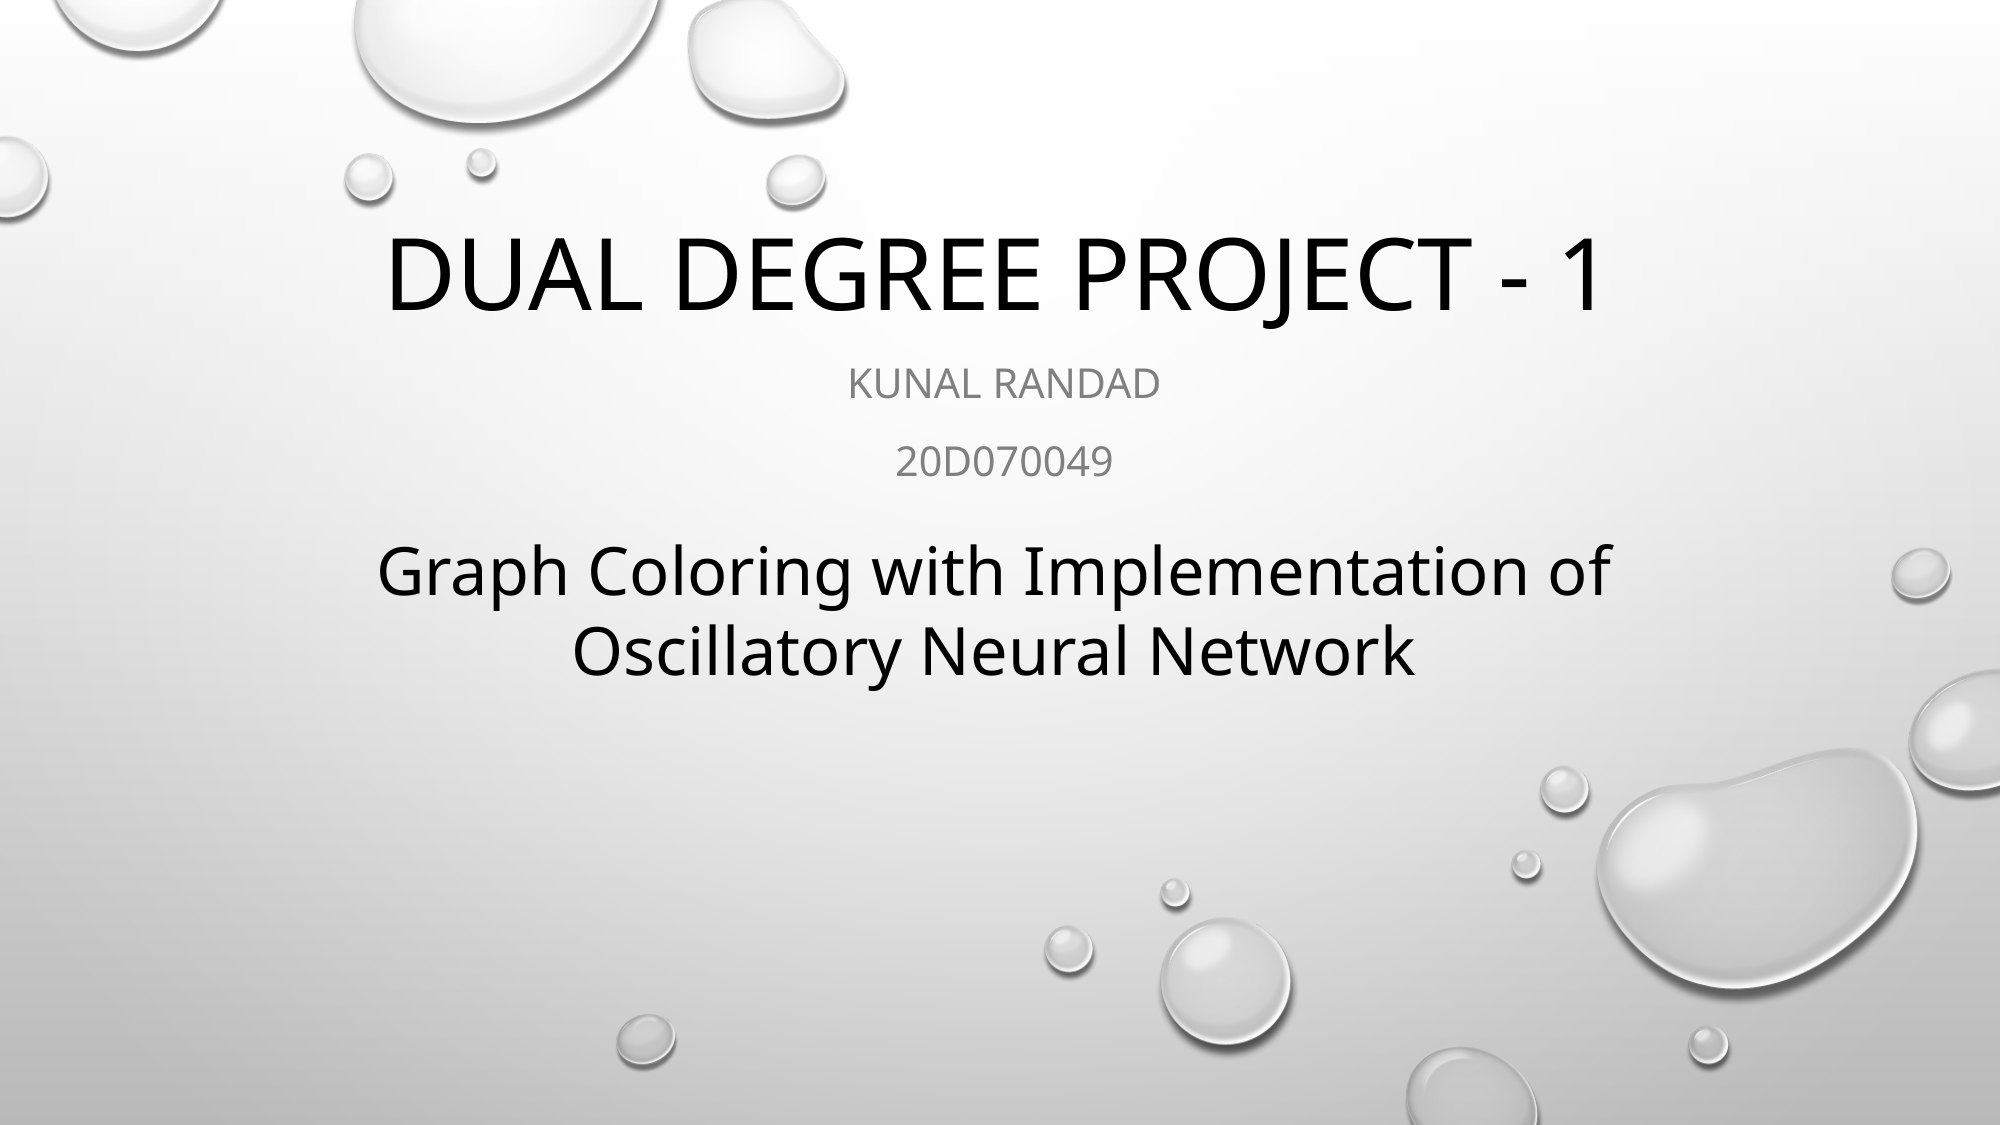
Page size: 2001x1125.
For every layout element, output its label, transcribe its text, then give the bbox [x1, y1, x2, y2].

title DUAL DEGREE PROJECT - 1 [249, 134, 1750, 340]
text_box Graph Coloring with Implementation of Oscillatory Neural Network [249, 521, 1740, 697]
picture [0, 0, 2000, 1125]
subtitle KUNAL RANDAD 20D070049 [254, 339, 1755, 494]
